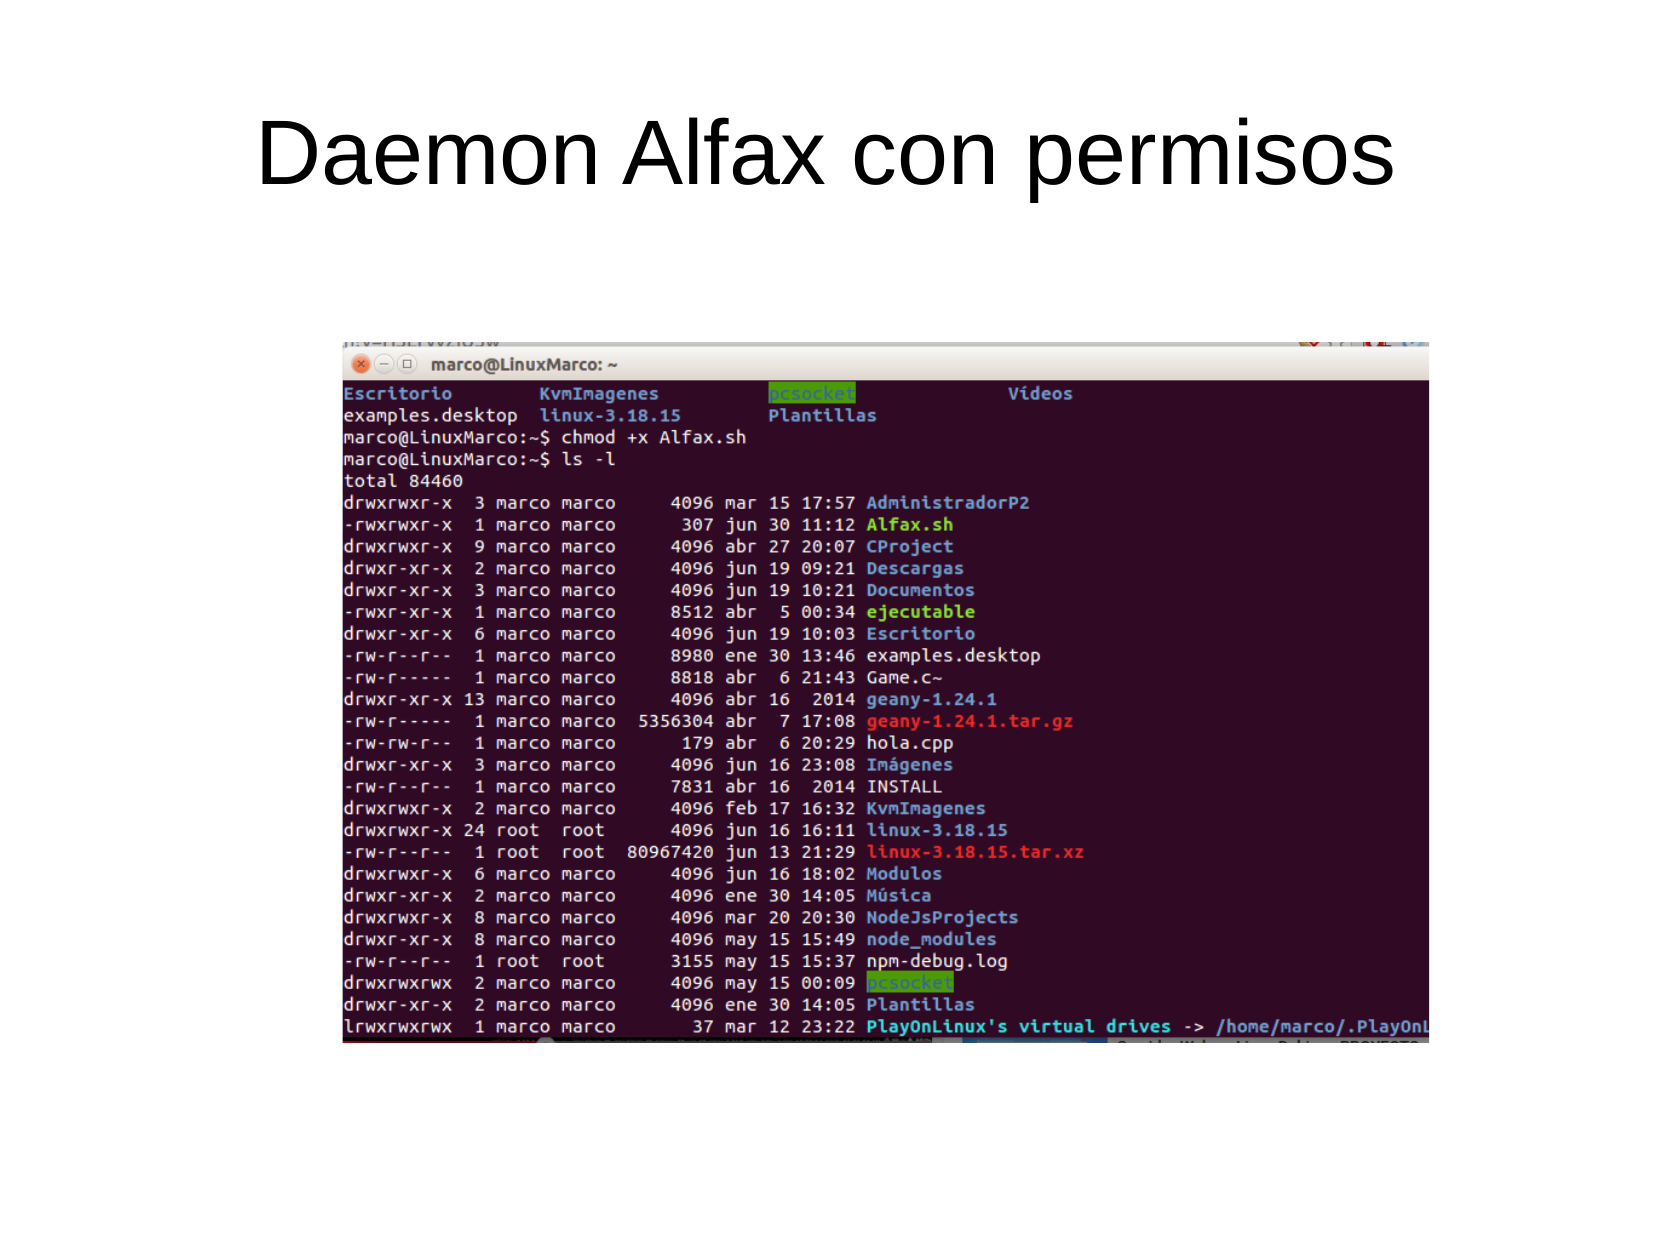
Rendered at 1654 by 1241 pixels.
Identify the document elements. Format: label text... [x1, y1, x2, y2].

picture [342, 342, 1430, 1043]
title Daemon Alfax con permisos [82, 49, 1571, 257]
